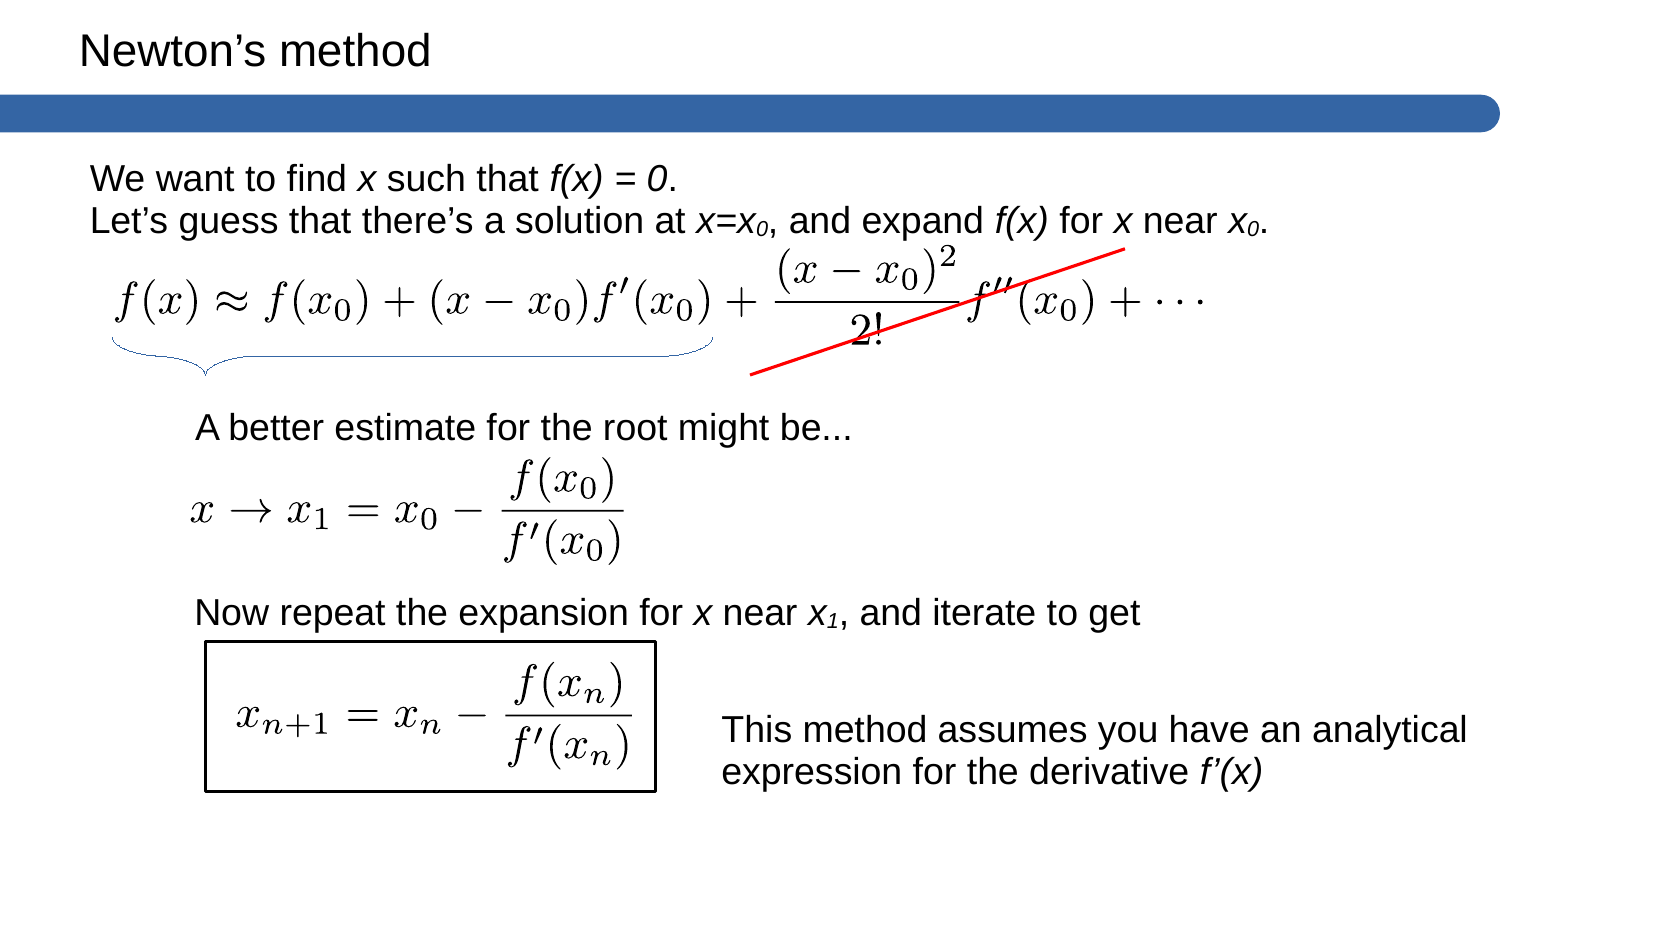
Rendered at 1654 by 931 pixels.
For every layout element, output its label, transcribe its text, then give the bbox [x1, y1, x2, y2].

text_box A better estimate for the root might be... [180, 398, 869, 456]
text_box This method assumes you have an analytical expression for the derivative f’(x) [706, 700, 1484, 800]
text_box Now repeat the expansion for x near x1, and iterate to get [179, 583, 1156, 641]
title Newton’s method [78, 25, 1568, 77]
picture [187, 455, 626, 567]
text_box We want to find x such that f(x) = 0. Let’s guess that there’s a solution at x=x0, and expand f(x) for x near x0. [75, 150, 1285, 249]
picture [233, 660, 634, 772]
picture [112, 244, 1203, 345]
